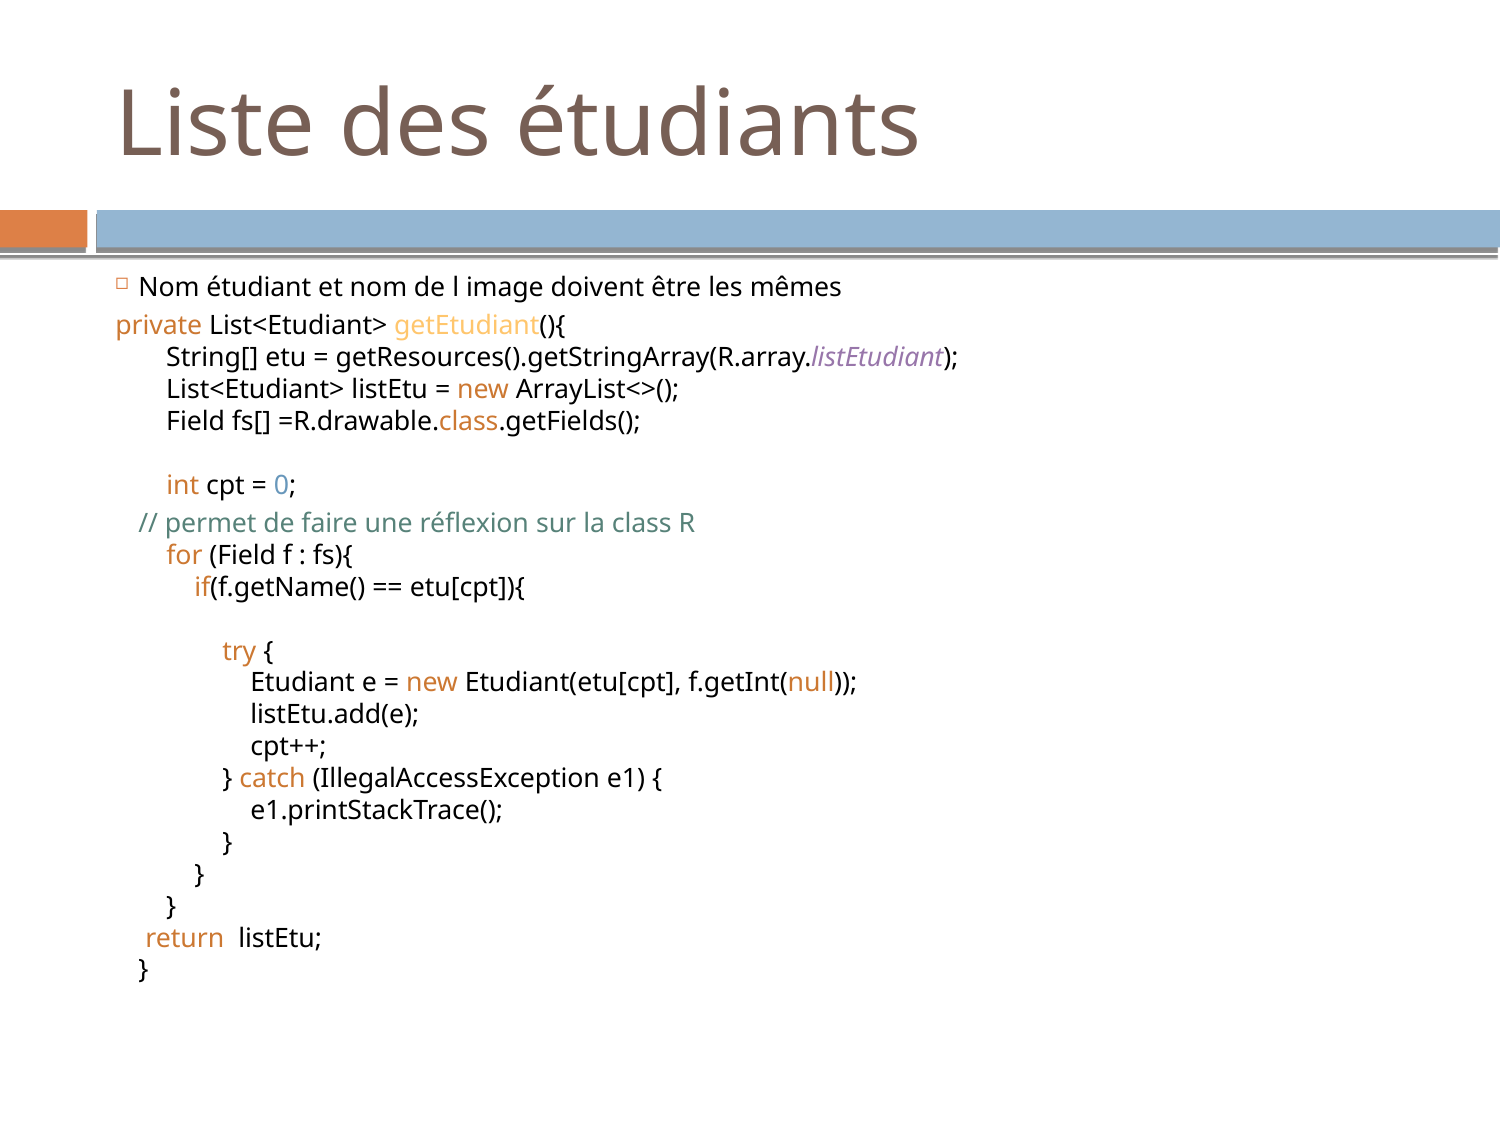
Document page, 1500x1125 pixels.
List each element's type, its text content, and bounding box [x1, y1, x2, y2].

list Nom étudiant et nom de l image doivent être les mêmes private List<Etudiant> getEtudiant(){ String[] etu = getResources().getStringArray(R.array.listEtudiant); List<Etudiant> listEtu = new ArrayList<>(); Field fs[] =R.drawable.class.getFields(); int cpt = 0; // permet de faire une réflexion sur la class R for (Field f : fs){ if(f.getName() == etu[cpt]){ try { Etudiant e = new Etudiant(etu[cpt], f.getInt(null)); listEtu.add(e); cpt++; } catch (IllegalAccessException e1) { e1.printStackTrace(); } } } return listEtu; } [100, 262, 1438, 1000]
title Liste des étudiants [100, 37, 1438, 200]
